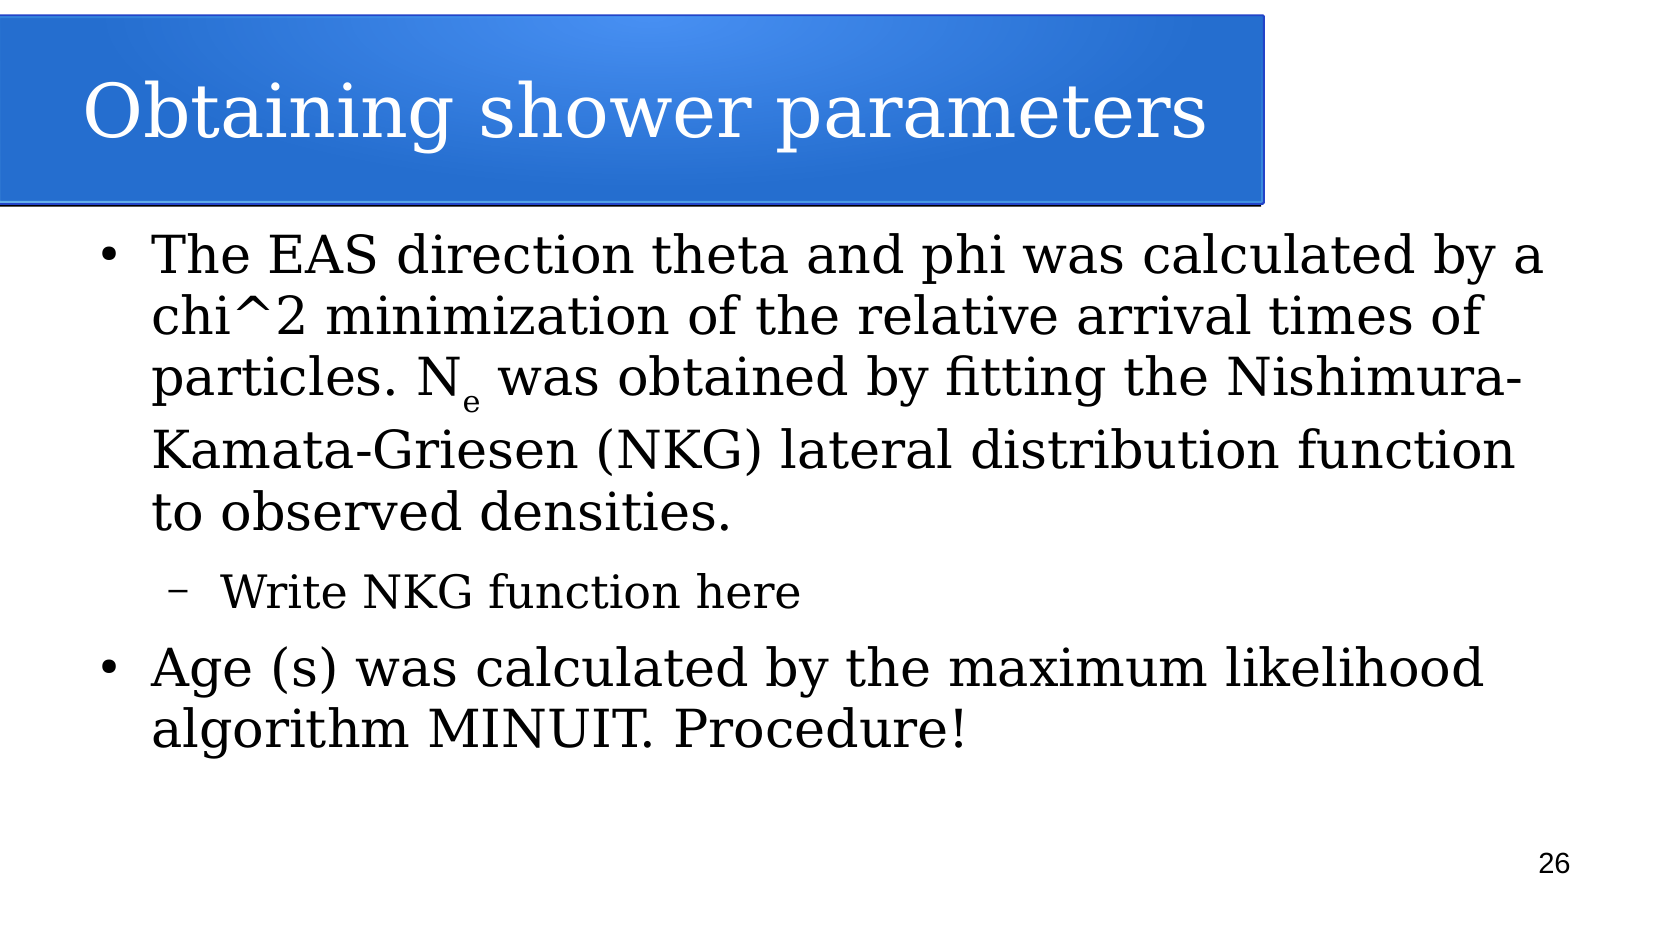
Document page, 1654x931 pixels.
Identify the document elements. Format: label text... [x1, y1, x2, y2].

list The EAS direction theta and phi was calculated by a chi^2 minimization of the relative arrival times of particles. Ne was obtained by fitting the Nishimura-Kamata-Griesen (NKG) lateral distribution function to observed densities. Write NKG function here Age (s) was calculated by the maximum likelihood algorithm MINUIT. Procedure! [82, 224, 1571, 764]
title Obtaining shower parameters [82, 35, 1235, 189]
